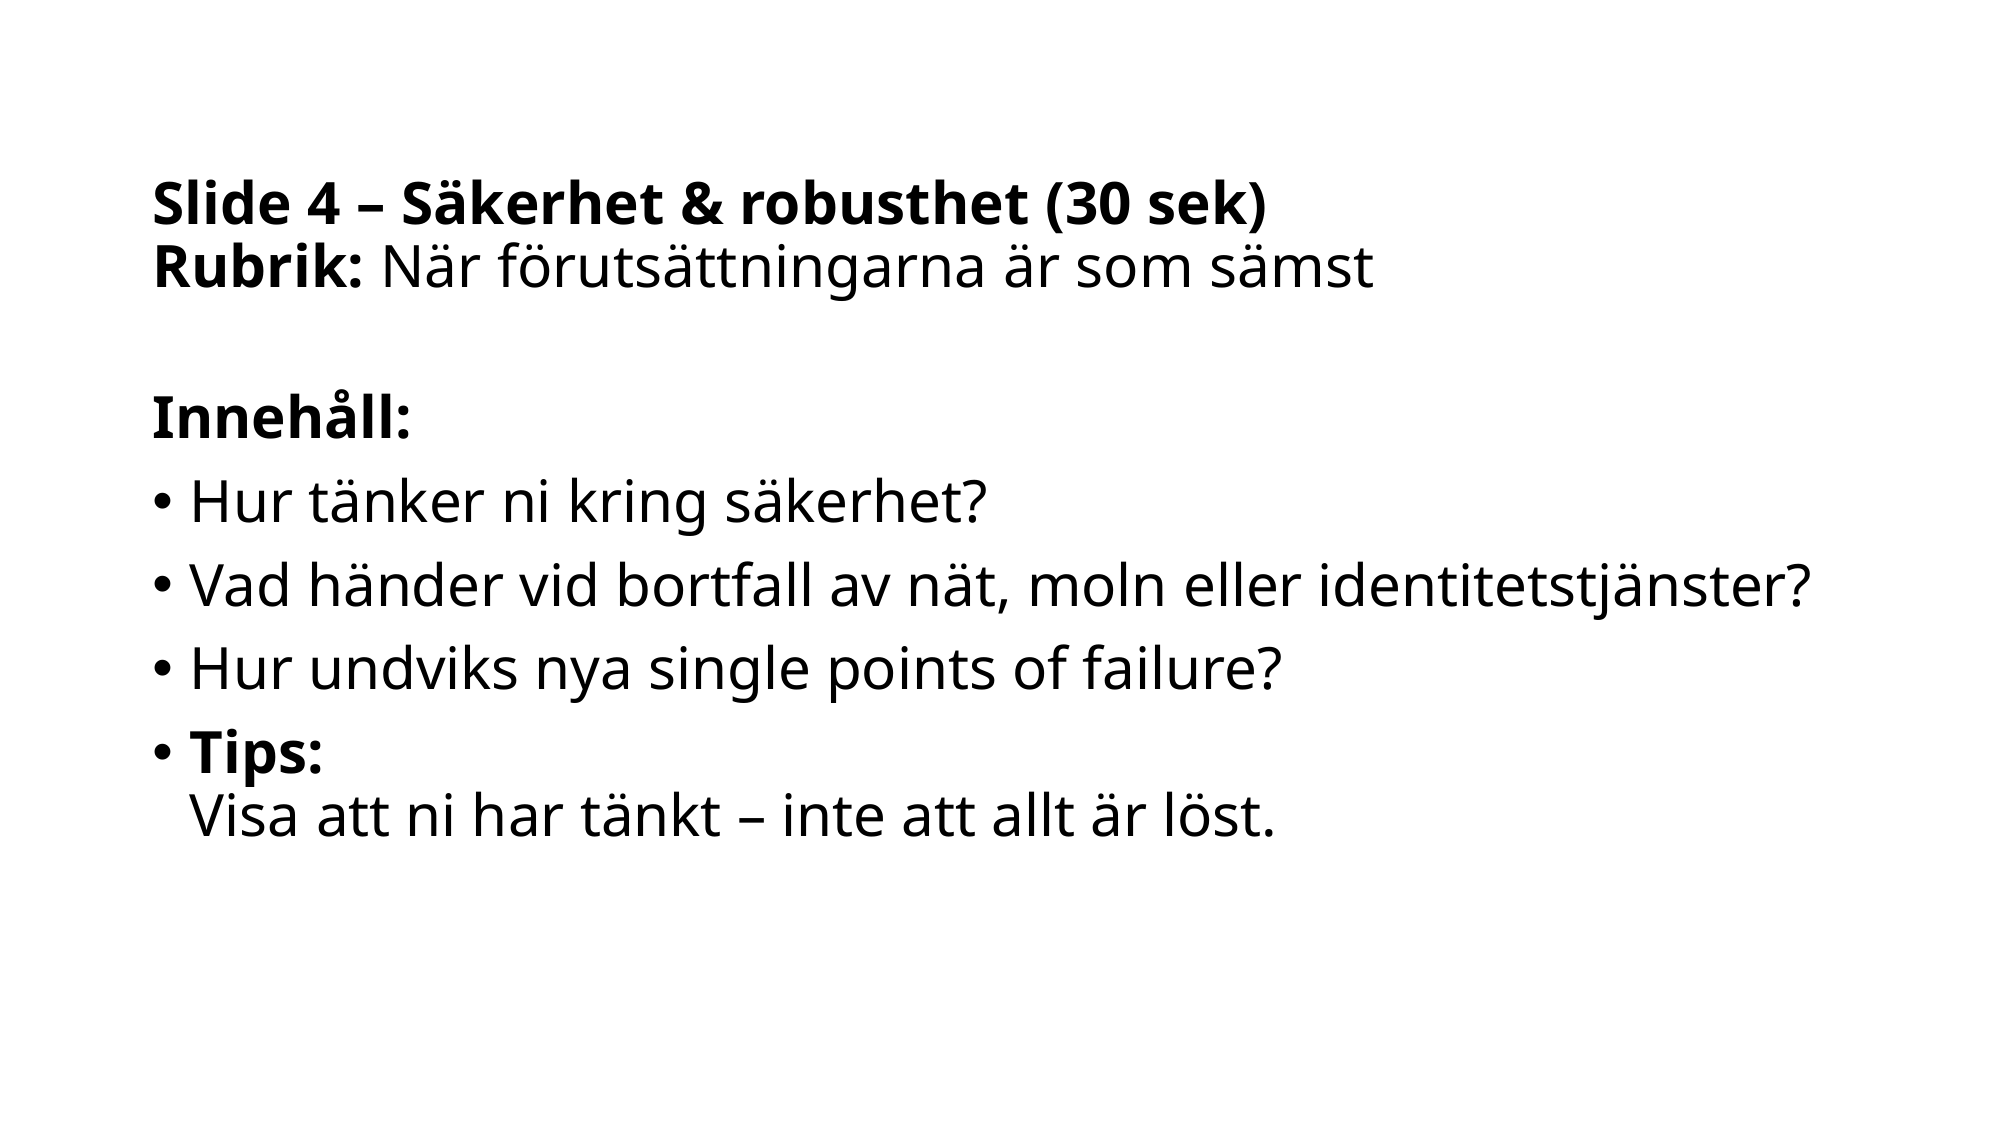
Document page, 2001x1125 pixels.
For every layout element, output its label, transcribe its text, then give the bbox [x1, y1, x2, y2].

title Slide 4 – Säkerhet & robusthet (30 sek) Rubrik: När förutsättningarna är som sämst [137, 163, 1863, 381]
list Innehåll: Hur tänker ni kring säkerhet? Vad händer vid bortfall av nät, moln eller identitetstjänster? Hur undviks nya single points of failure? Tips: Visa att ni har tänkt – inte att allt är löst. [137, 381, 1863, 1014]
